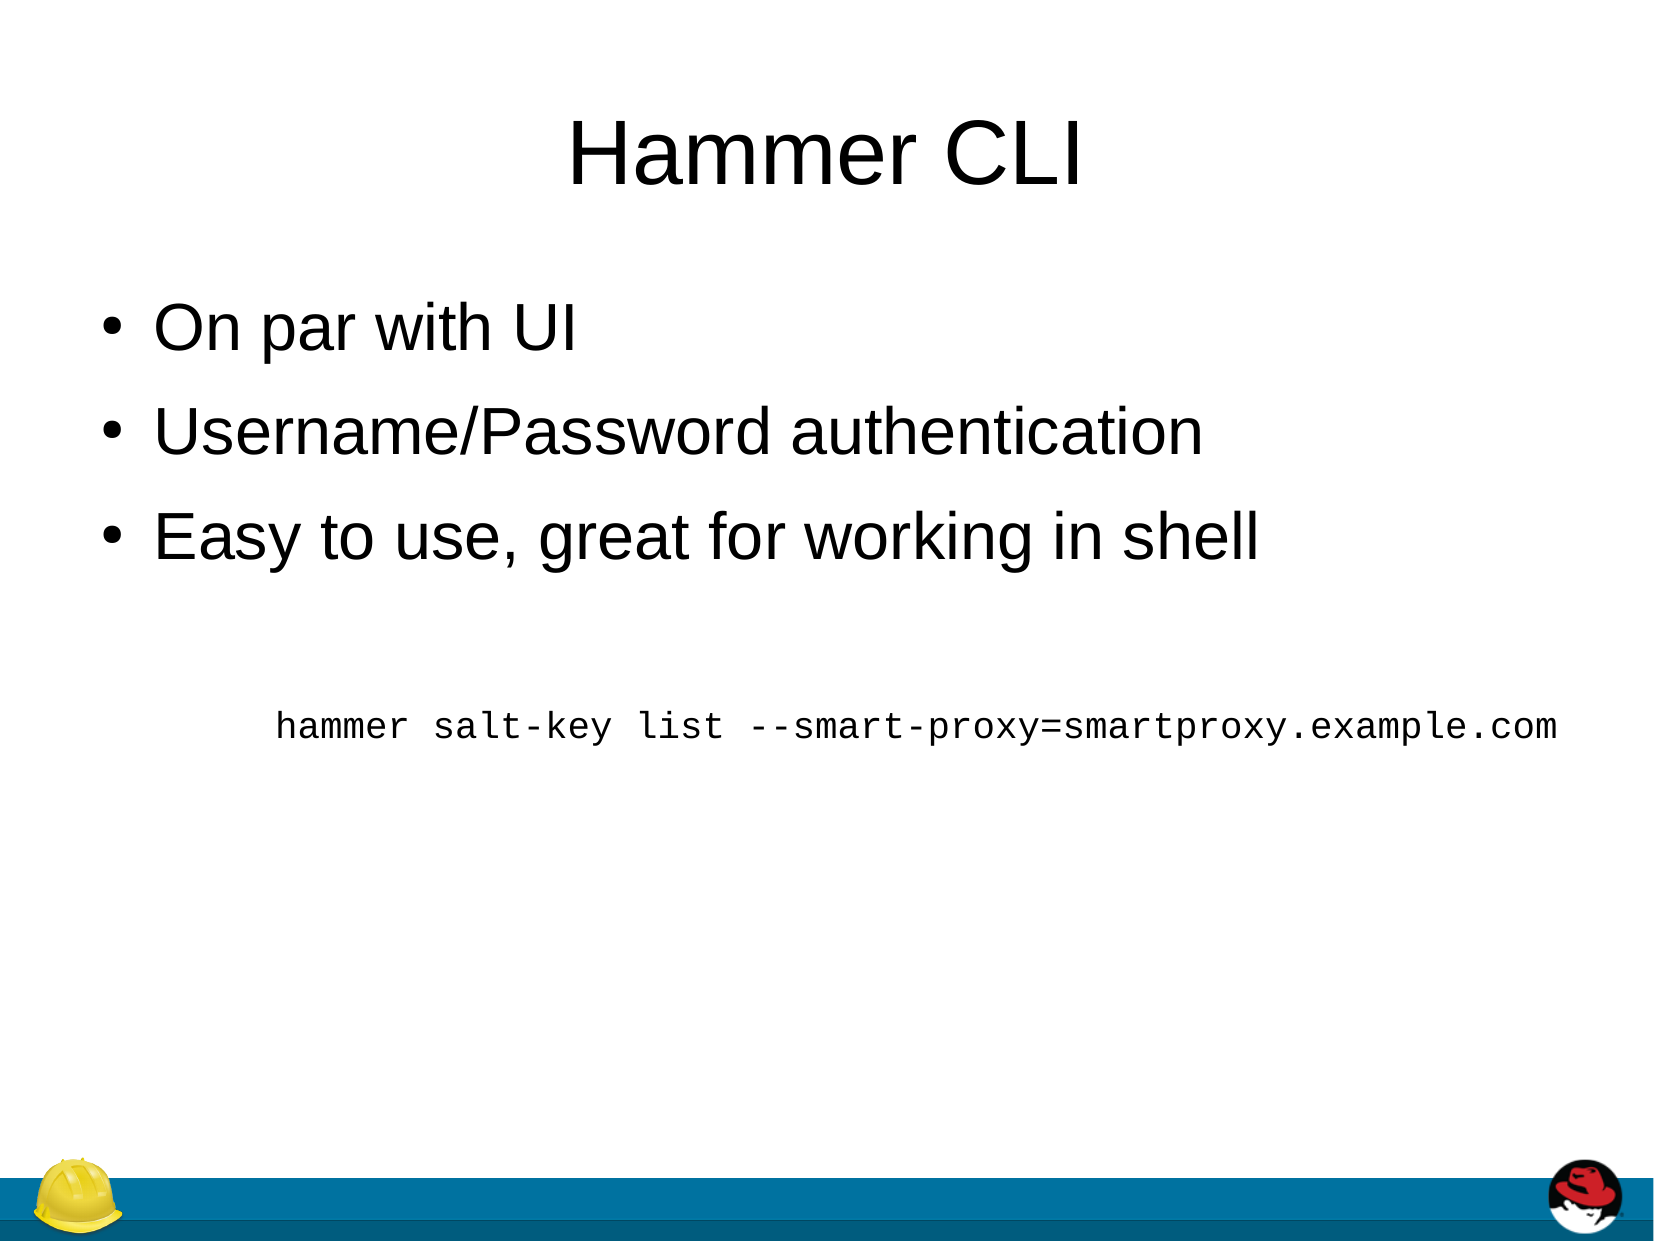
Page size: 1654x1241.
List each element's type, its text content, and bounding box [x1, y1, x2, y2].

title Hammer CLI [82, 49, 1571, 257]
picture [1547, 1157, 1630, 1233]
list On par with UI Username/Password authentication Easy to use, great for working in shell hammer salt-key list --smart-proxy=smartproxy.example.com [82, 290, 1571, 1010]
picture [23, 1145, 130, 1235]
